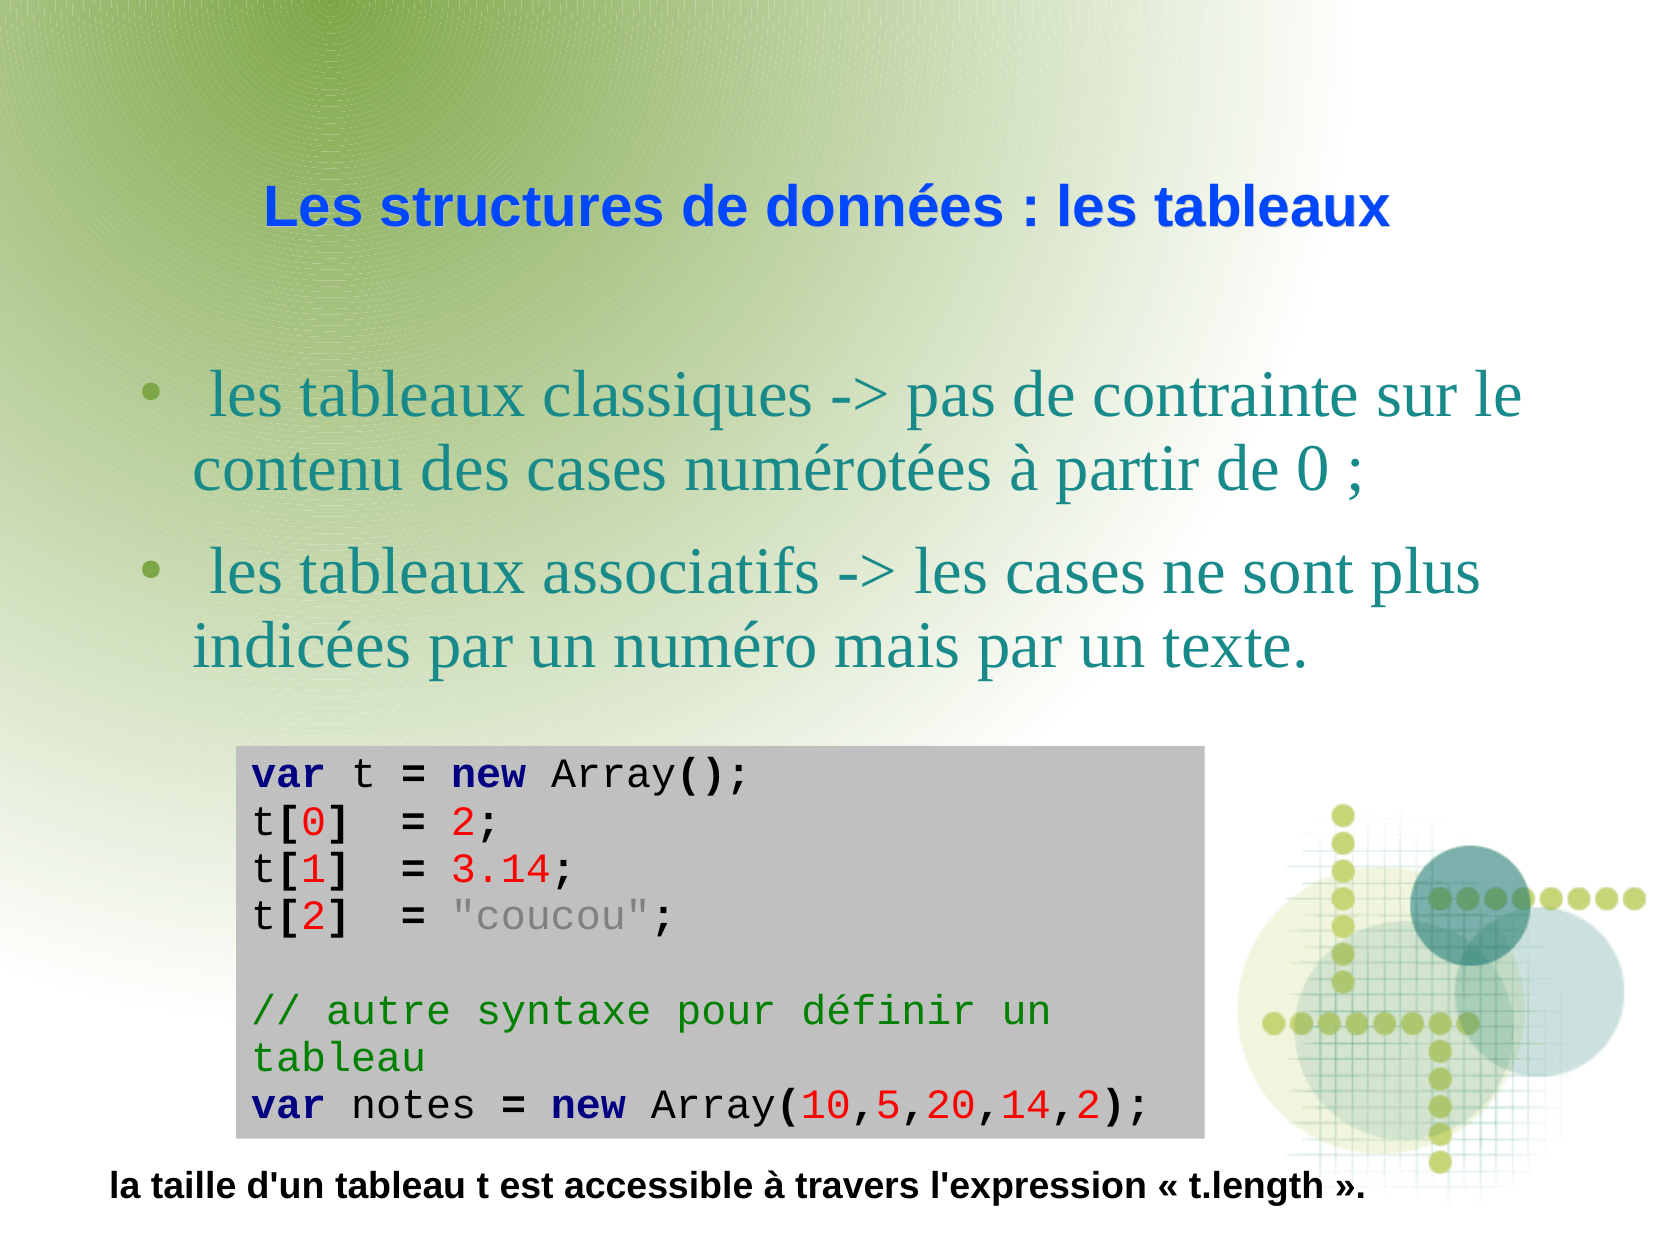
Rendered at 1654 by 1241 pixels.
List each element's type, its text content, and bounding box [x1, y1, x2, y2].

picture [1224, 792, 1654, 1211]
text_box la taille d'un tableau t est accessible à travers l'expression « t.length ». [94, 1157, 1383, 1216]
list les tableaux classiques -> pas de contrainte sur le contenu des cases numérotées à partir de 0 ; les tableaux associatifs -> les cases ne sont plus indicées par un numéro mais par un texte. [121, 356, 1534, 721]
text_box var t = new Array(); t[0] = 2; t[1] = 3.14; t[2] = "coucou"; // autre syntaxe pour définir un tableau var notes = new Array(10,5,20,14,2); [236, 745, 1205, 1134]
title Les structures de données : les tableaux [121, 102, 1534, 310]
